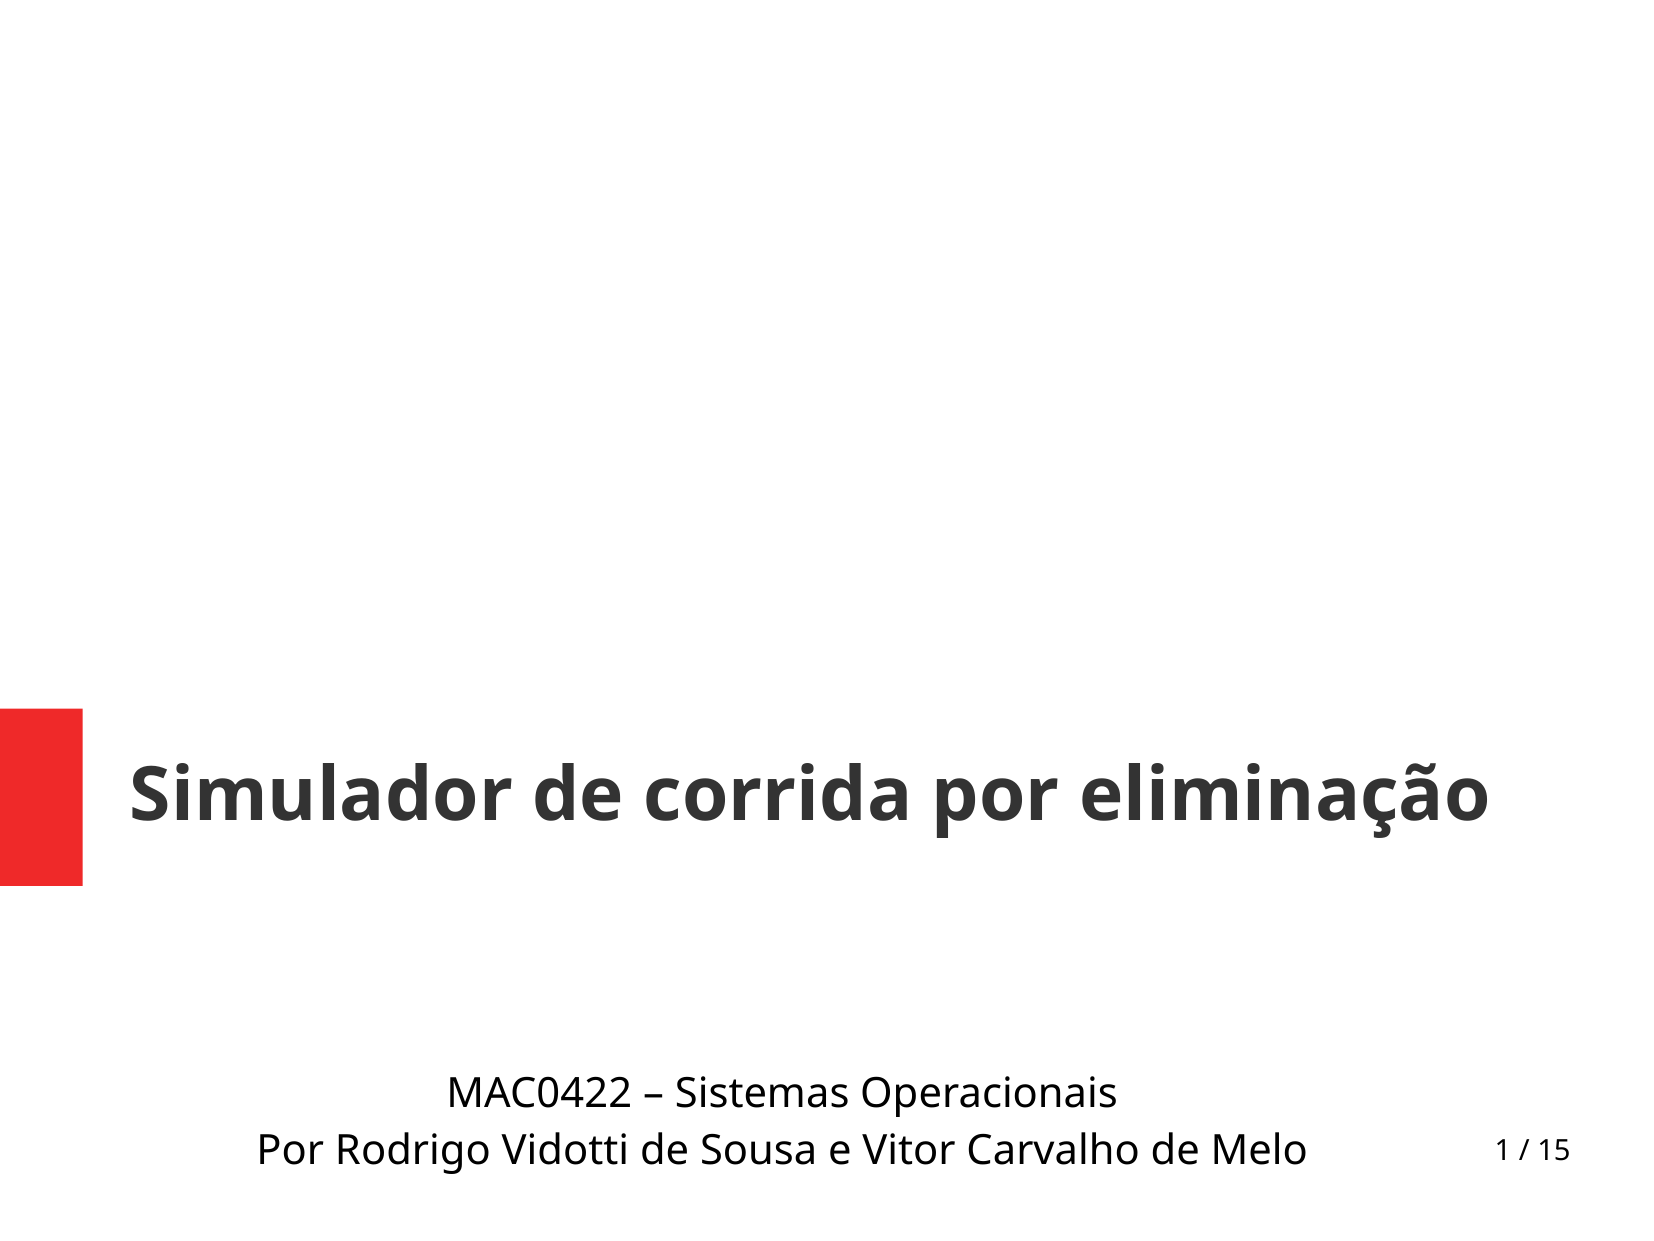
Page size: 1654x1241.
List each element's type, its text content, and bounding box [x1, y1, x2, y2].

subtitle MAC0422 – Sistemas Operacionais Por Rodrigo Vidotti de Sousa e Vitor Carvalho de Melo [79, 1038, 1486, 1201]
title Simulador de corrida por eliminação [129, 655, 1536, 928]
